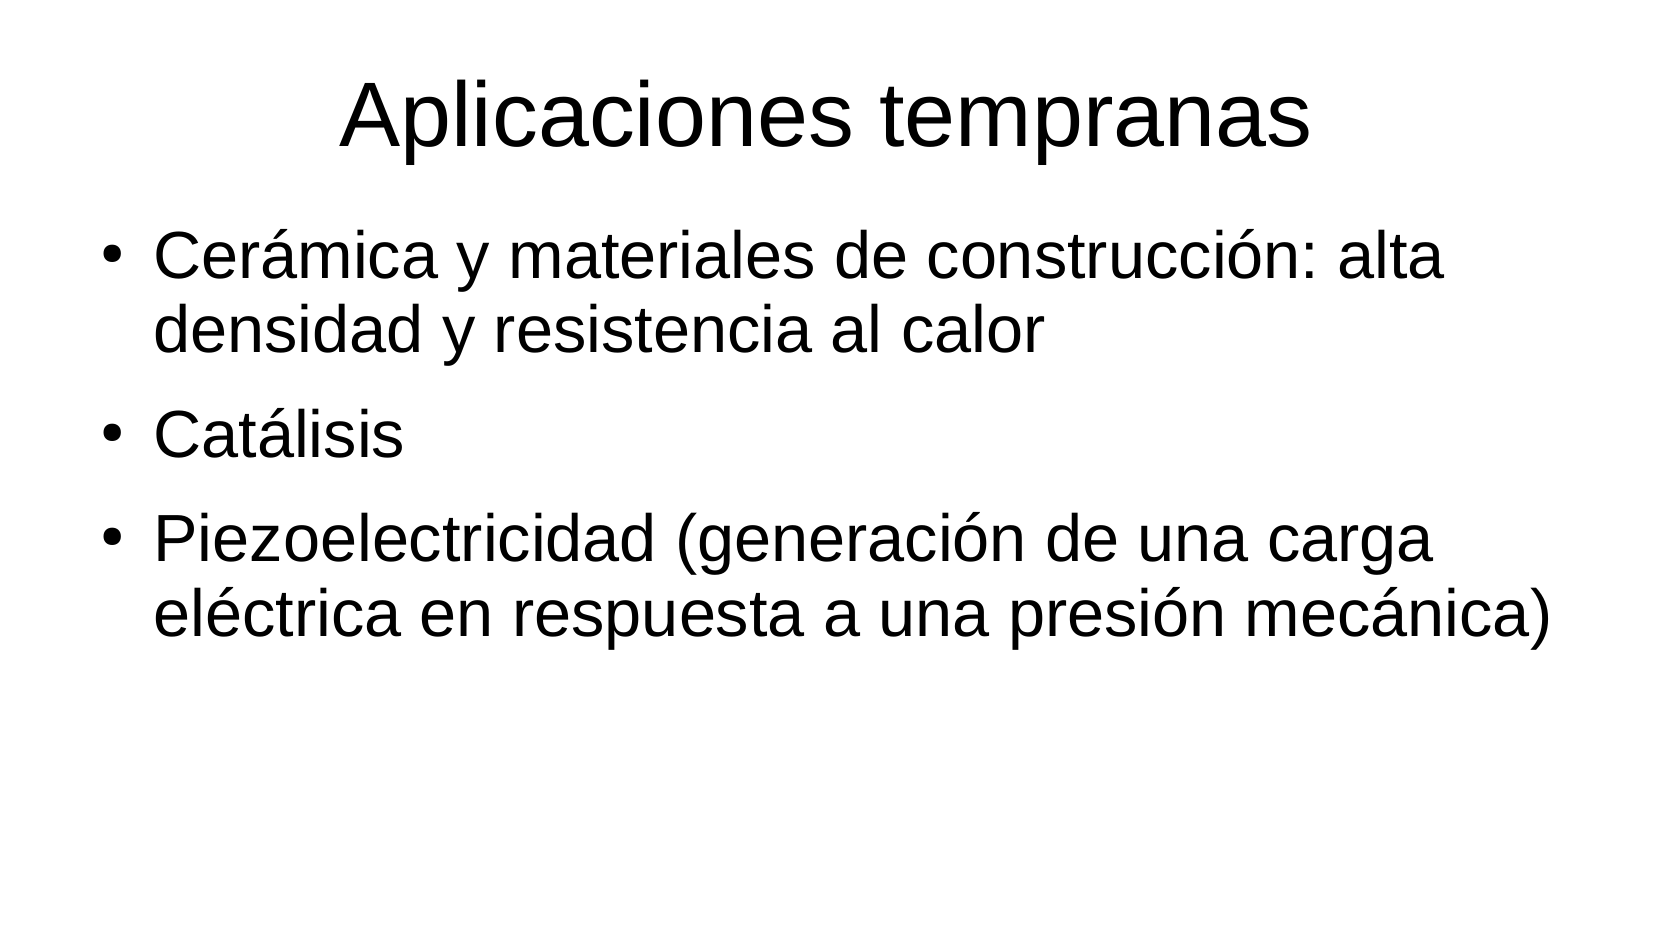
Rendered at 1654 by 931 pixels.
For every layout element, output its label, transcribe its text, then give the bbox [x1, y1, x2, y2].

list Cerámica y materiales de construcción: alta densidad y resistencia al calor Catálisis Piezoelectricidad (generación de una carga eléctrica en respuesta a una presión mecánica) [82, 217, 1571, 758]
title Aplicaciones tempranas [82, 37, 1571, 193]
